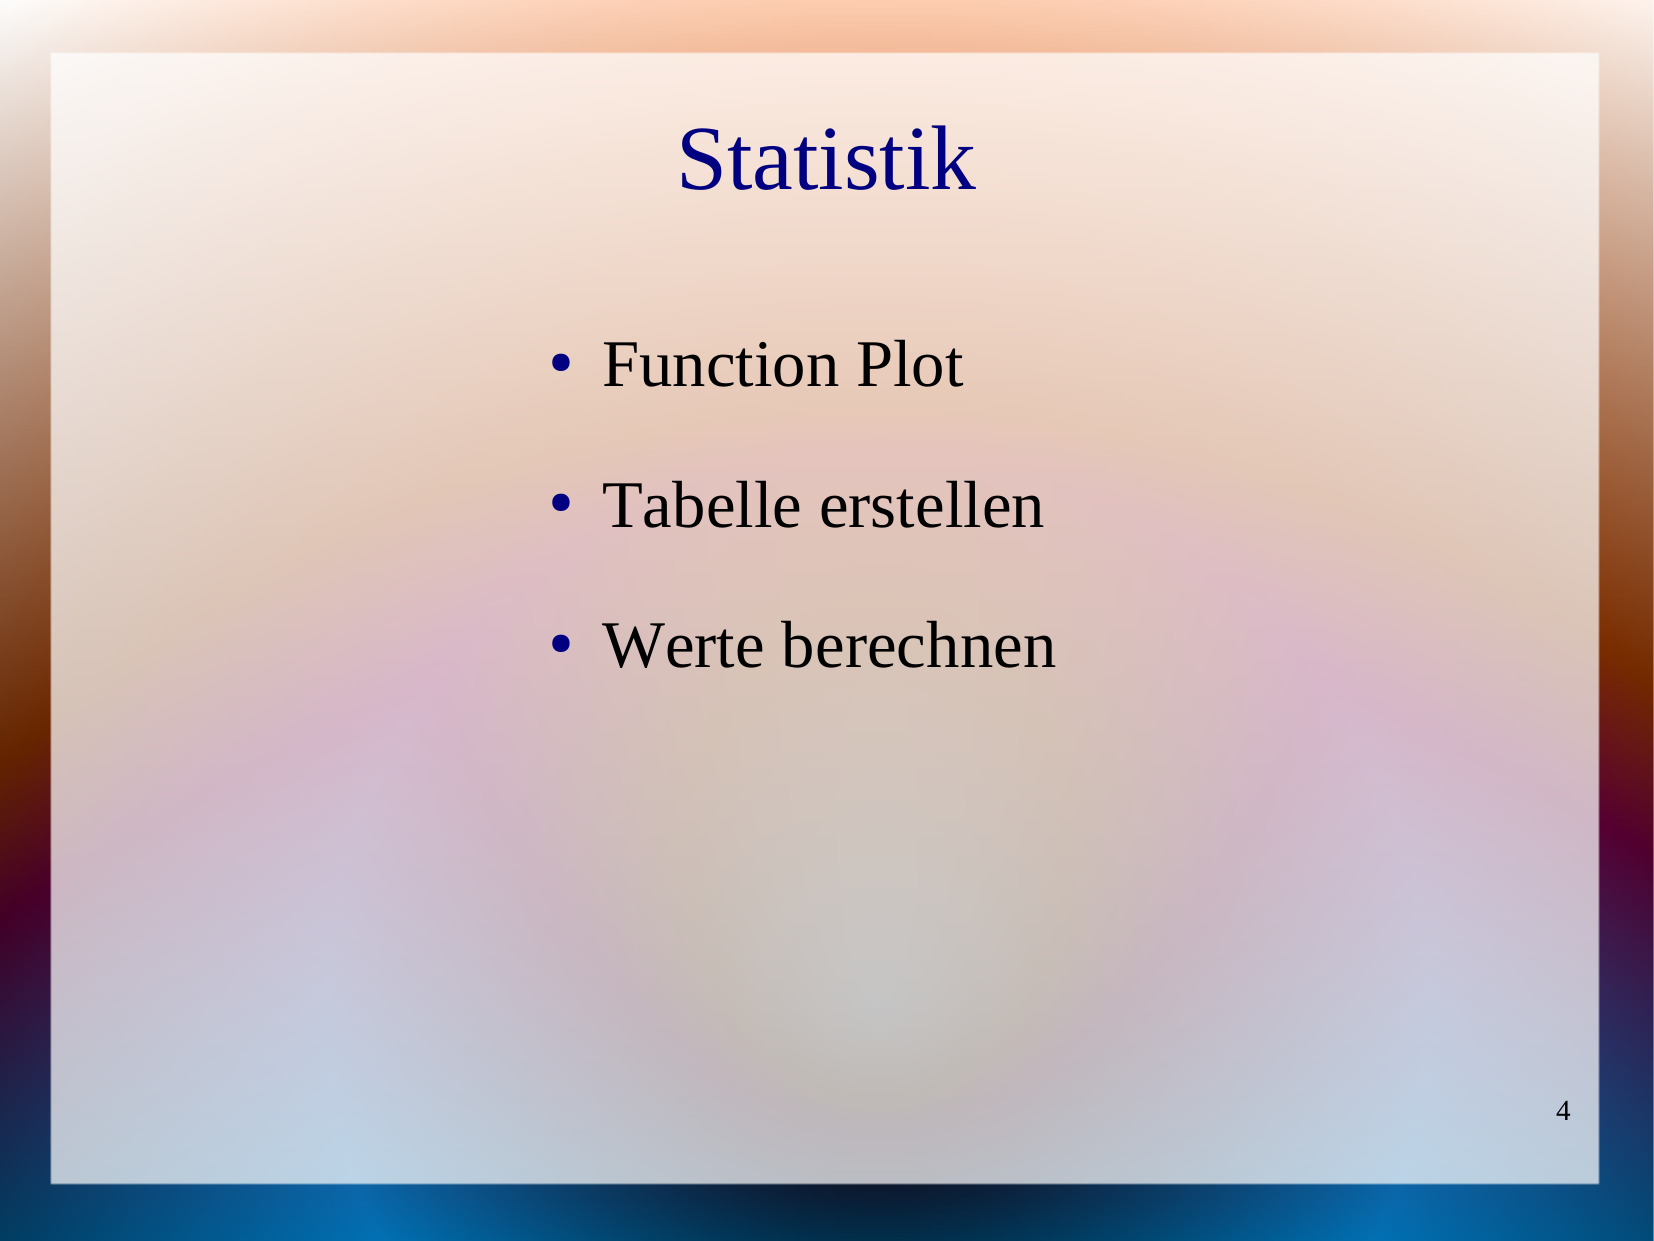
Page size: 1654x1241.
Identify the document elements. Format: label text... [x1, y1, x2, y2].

list Function Plot Tabelle erstellen Werte berechnen [531, 290, 1571, 1109]
picture [0, 0, 1654, 1241]
title Statistik [82, 55, 1571, 263]
